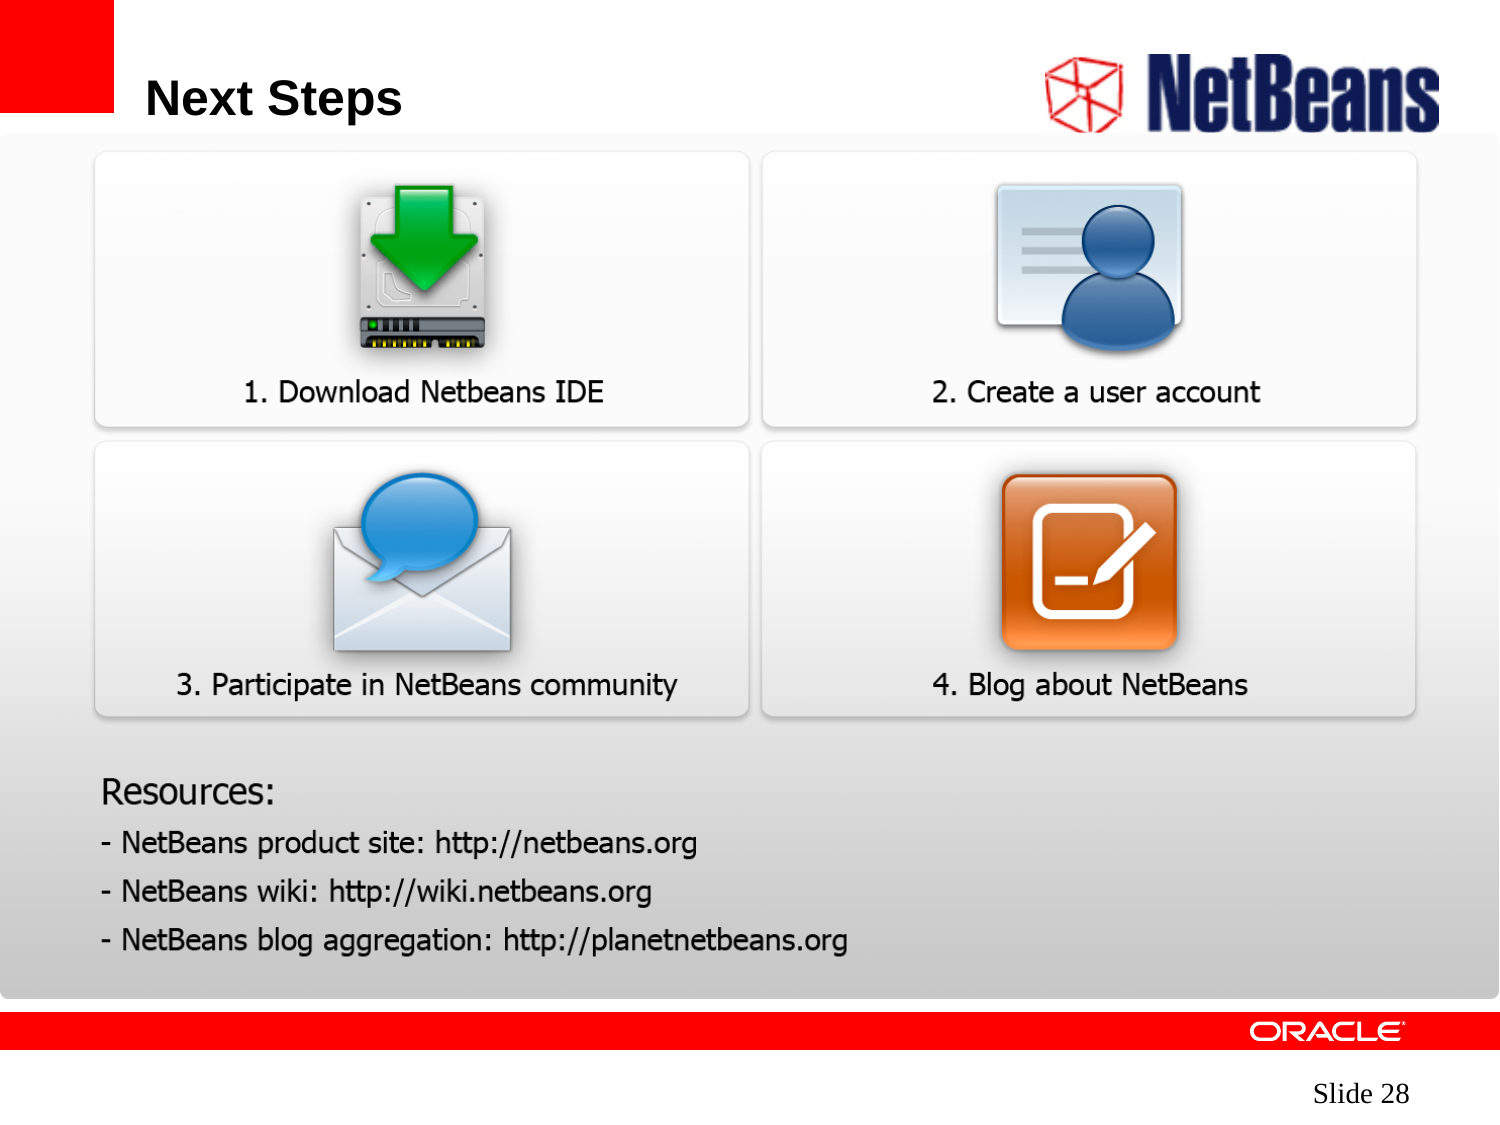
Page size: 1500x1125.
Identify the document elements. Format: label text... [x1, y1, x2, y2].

picture [0, 1012, 1500, 1050]
title Next Steps [130, 38, 983, 132]
picture [0, 54, 1499, 999]
picture [0, 0, 114, 113]
